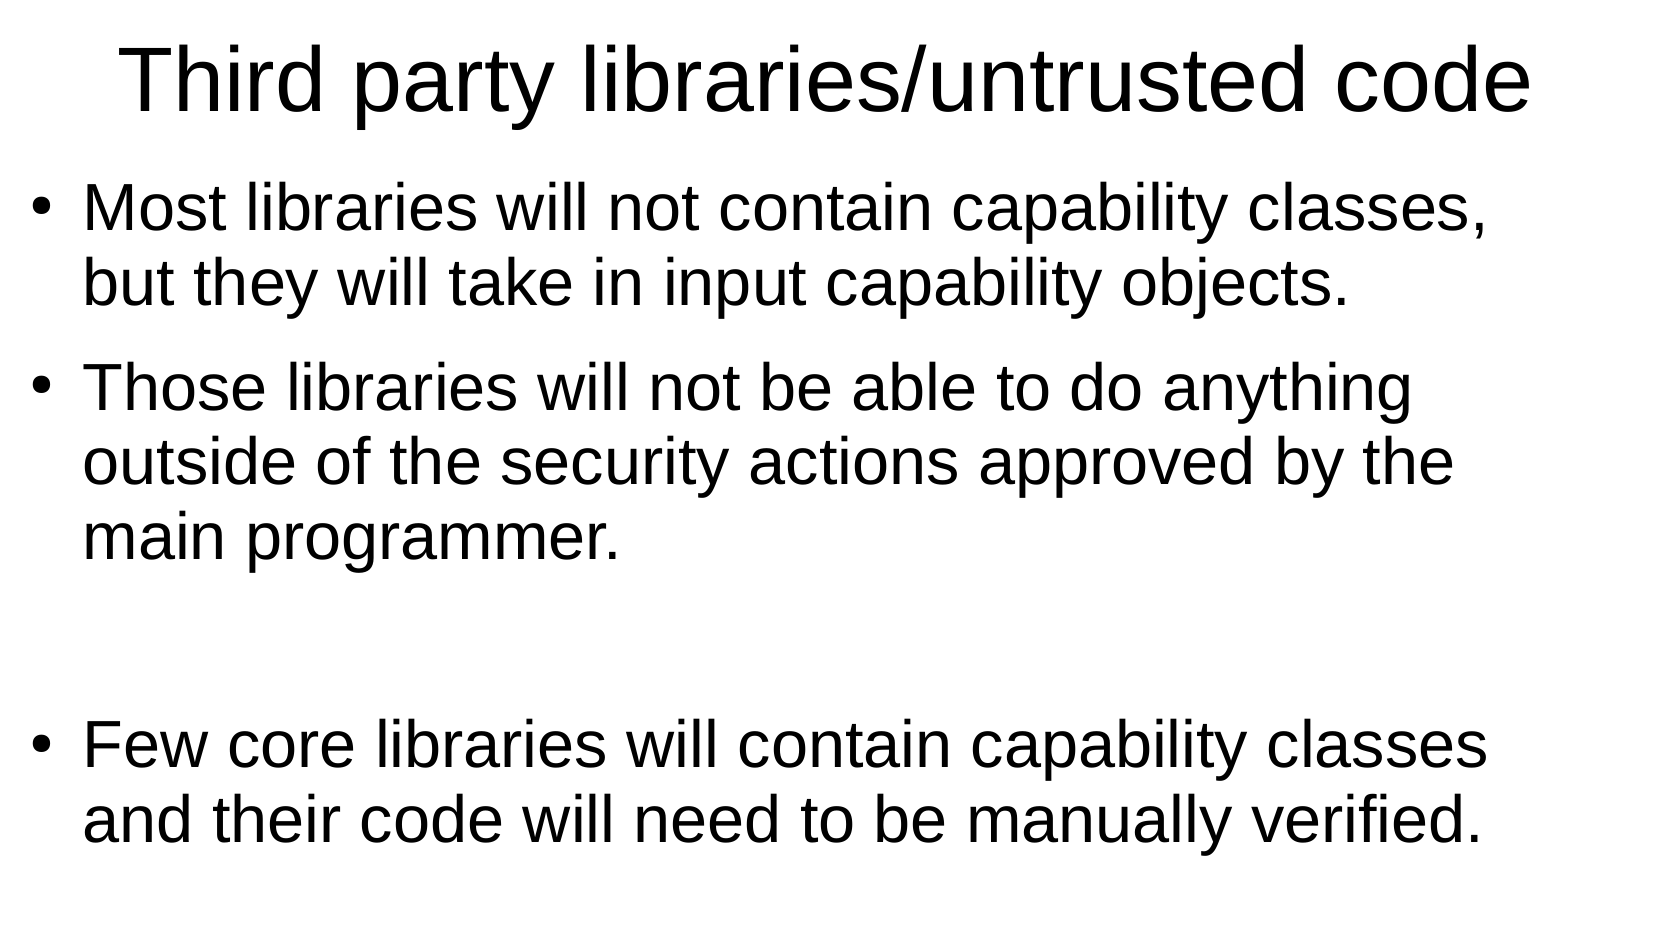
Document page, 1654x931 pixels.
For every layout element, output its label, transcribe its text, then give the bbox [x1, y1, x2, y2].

title Third party libraries/untrusted code [82, 0, 1571, 170]
list Most libraries will not contain capability classes, but they will take in input capability objects. Those libraries will not be able to do anything outside of the security actions approved by the main programmer. Few core libraries will contain capability classes and their code will need to be manually verified. [11, 170, 1583, 883]
